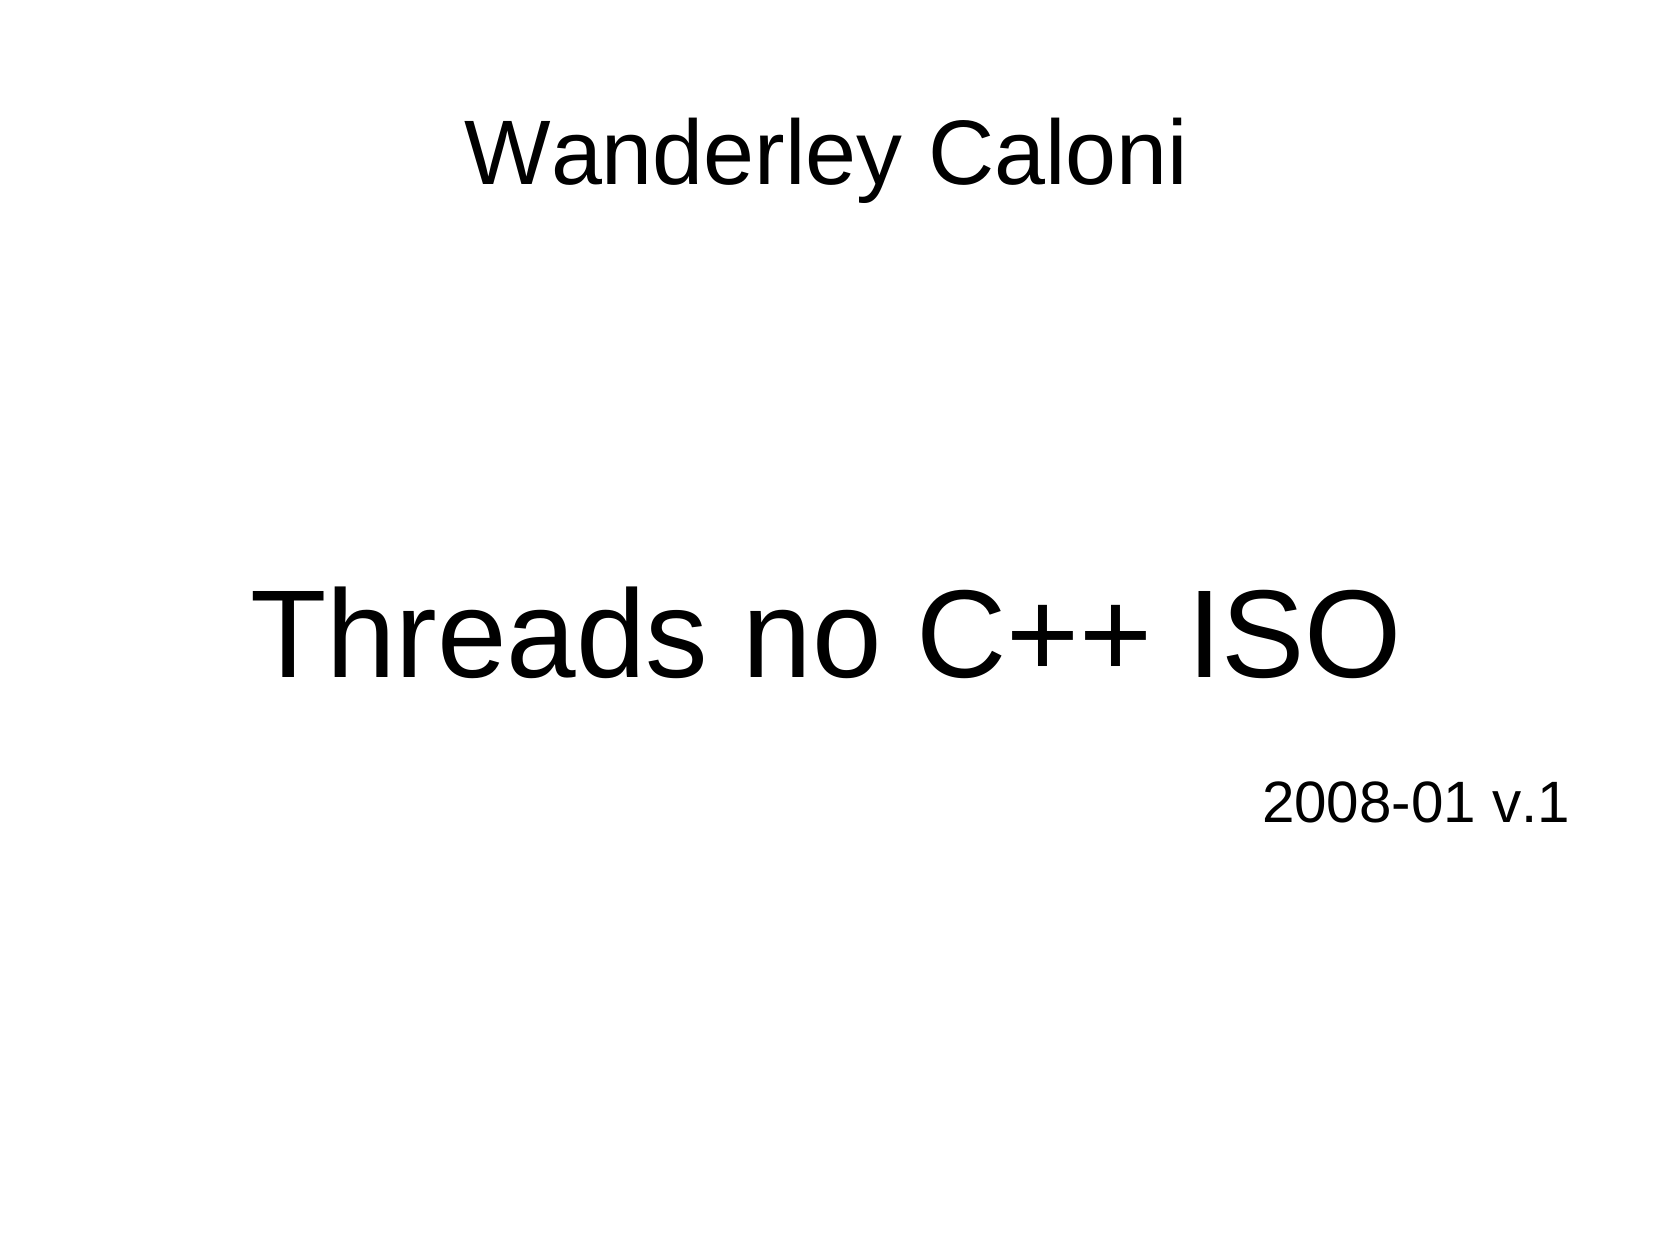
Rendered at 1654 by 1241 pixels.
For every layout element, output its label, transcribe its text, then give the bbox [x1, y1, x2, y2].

subtitle Threads no C++ ISO 2008-01 v.1 [82, 297, 1571, 1102]
title Wanderley Caloni [82, 56, 1571, 250]
